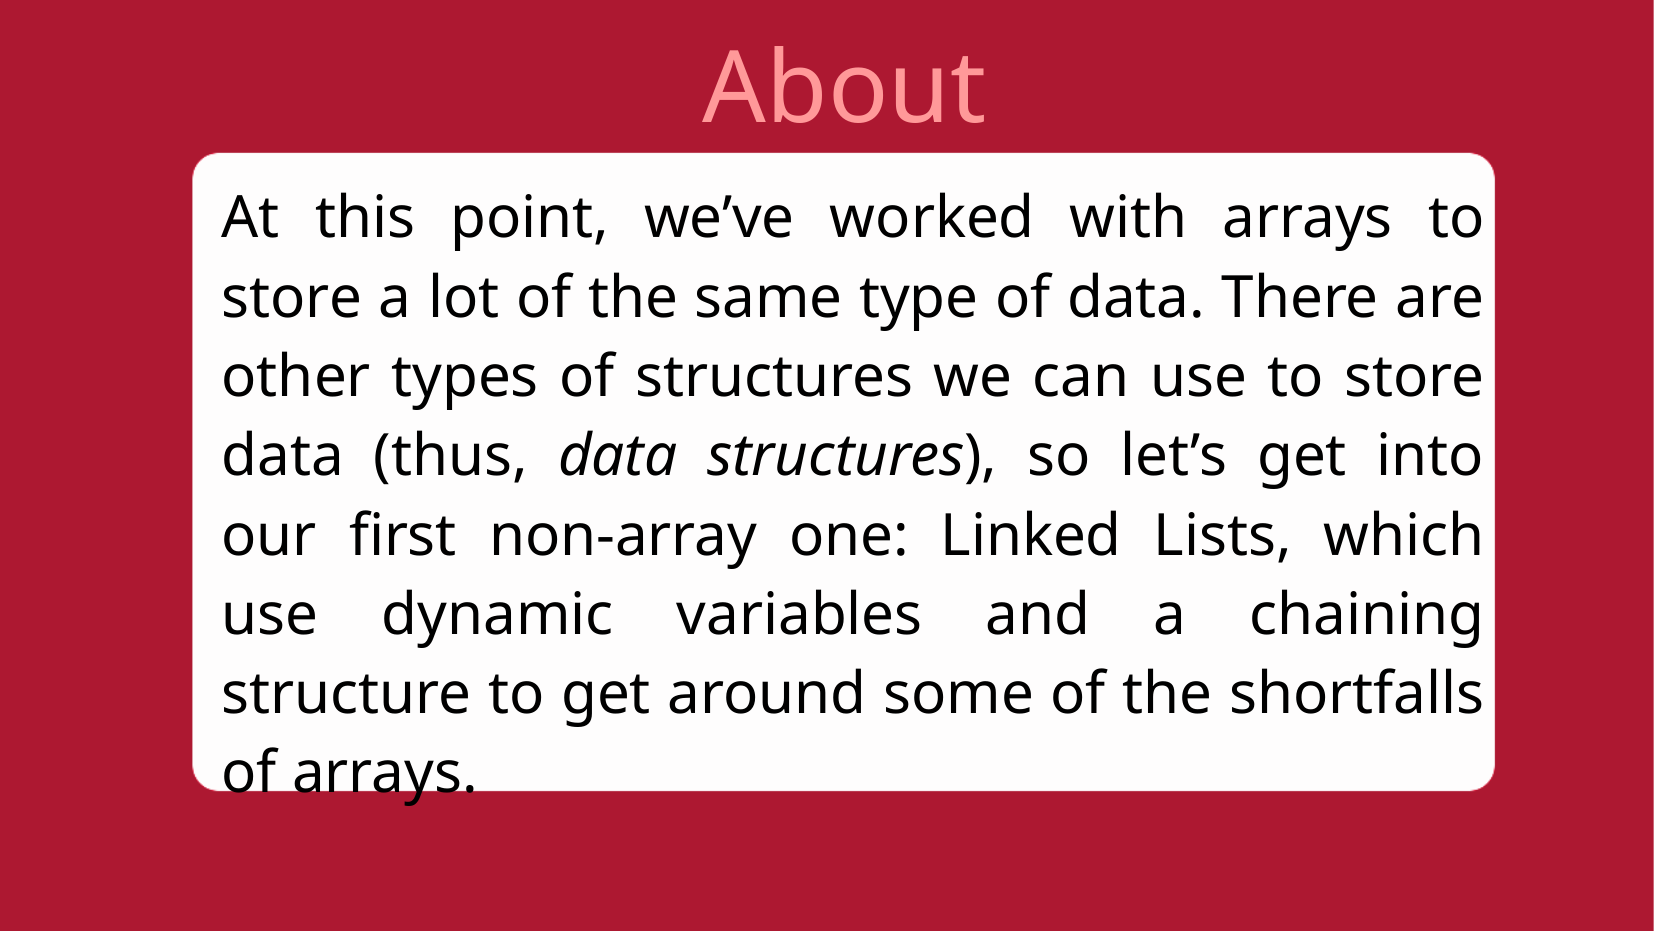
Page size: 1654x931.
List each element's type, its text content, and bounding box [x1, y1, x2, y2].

text_box At this point, we’ve worked with arrays to store a lot of the same type of data. There are other types of structures we can use to store data (thus, data structures), so let’s get into our first non-array one: Linked Lists, which use dynamic variables and a chaining structure to get around some of the shortfalls of arrays. [221, 175, 1485, 849]
title About [193, 19, 1496, 148]
picture [0, 0, 1654, 931]
